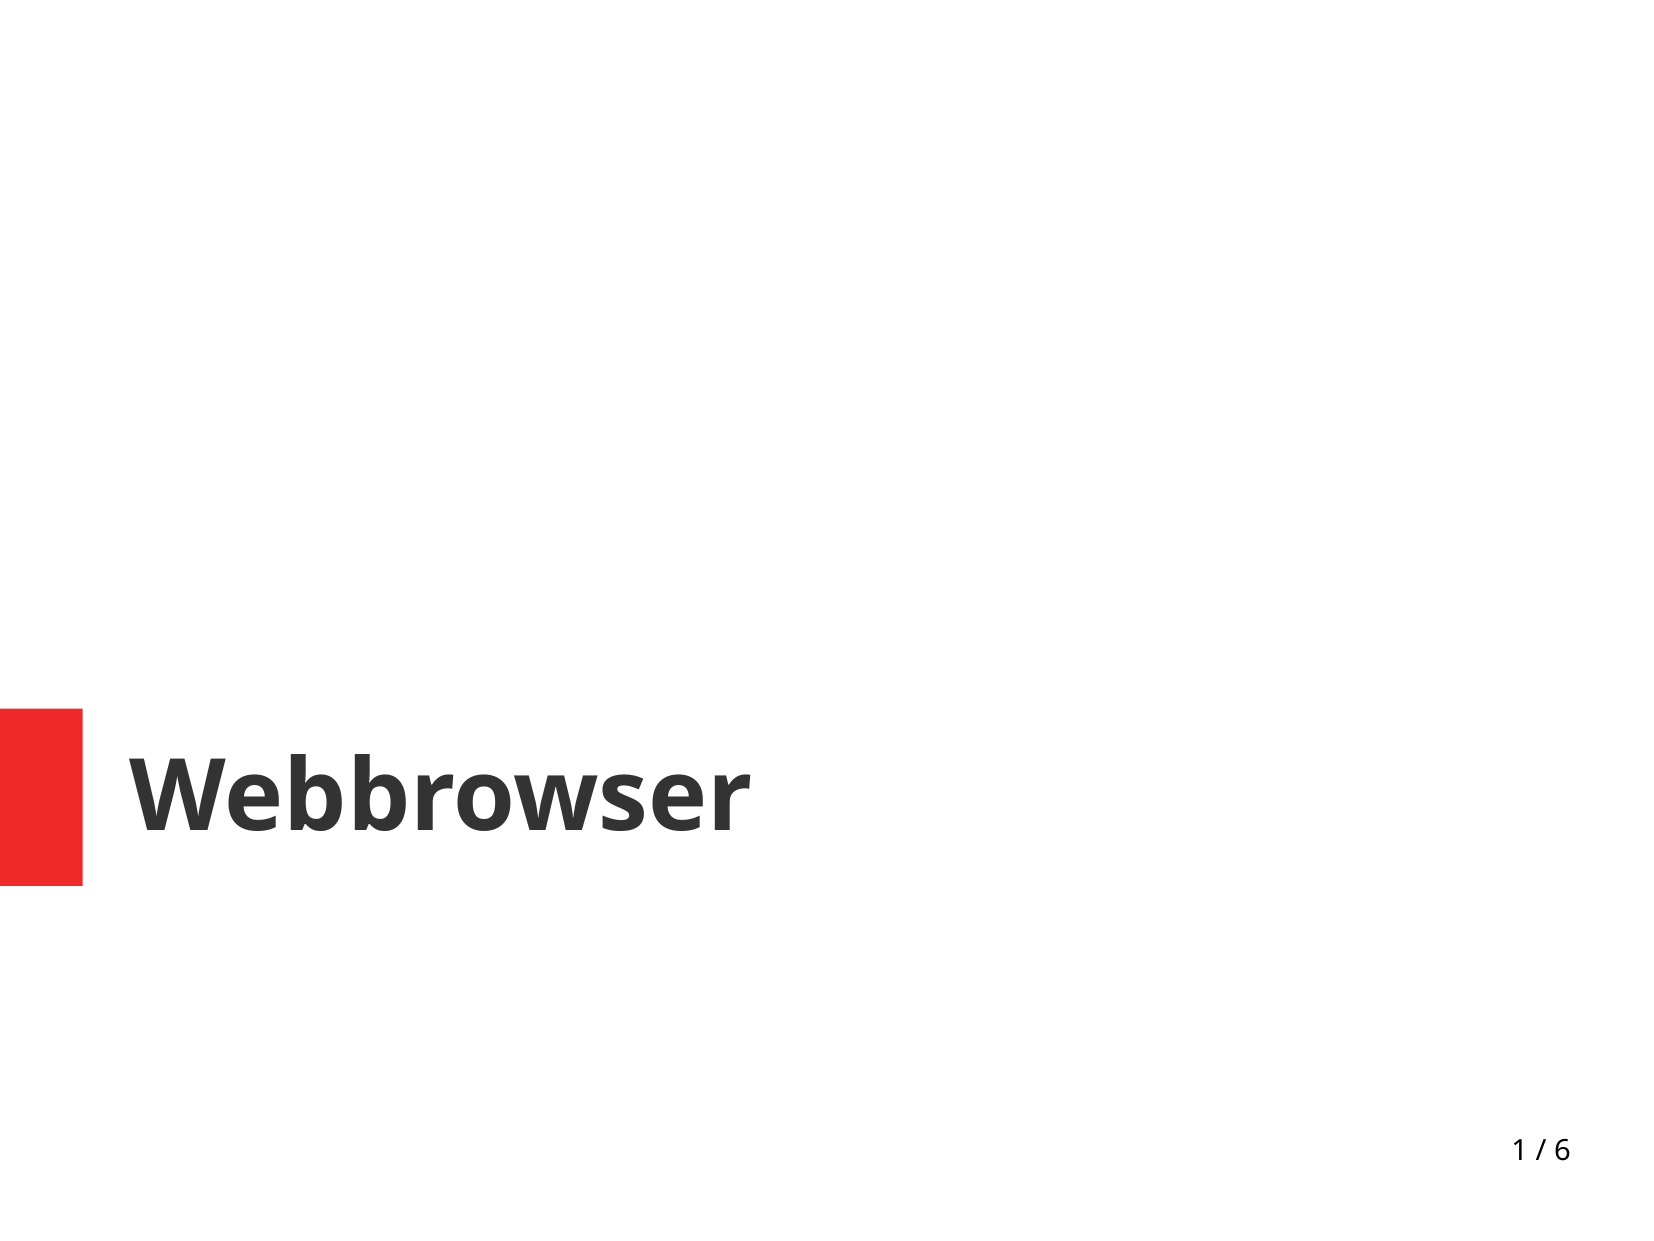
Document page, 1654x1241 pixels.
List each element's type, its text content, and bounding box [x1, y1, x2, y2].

title Webbrowser [129, 655, 1536, 928]
